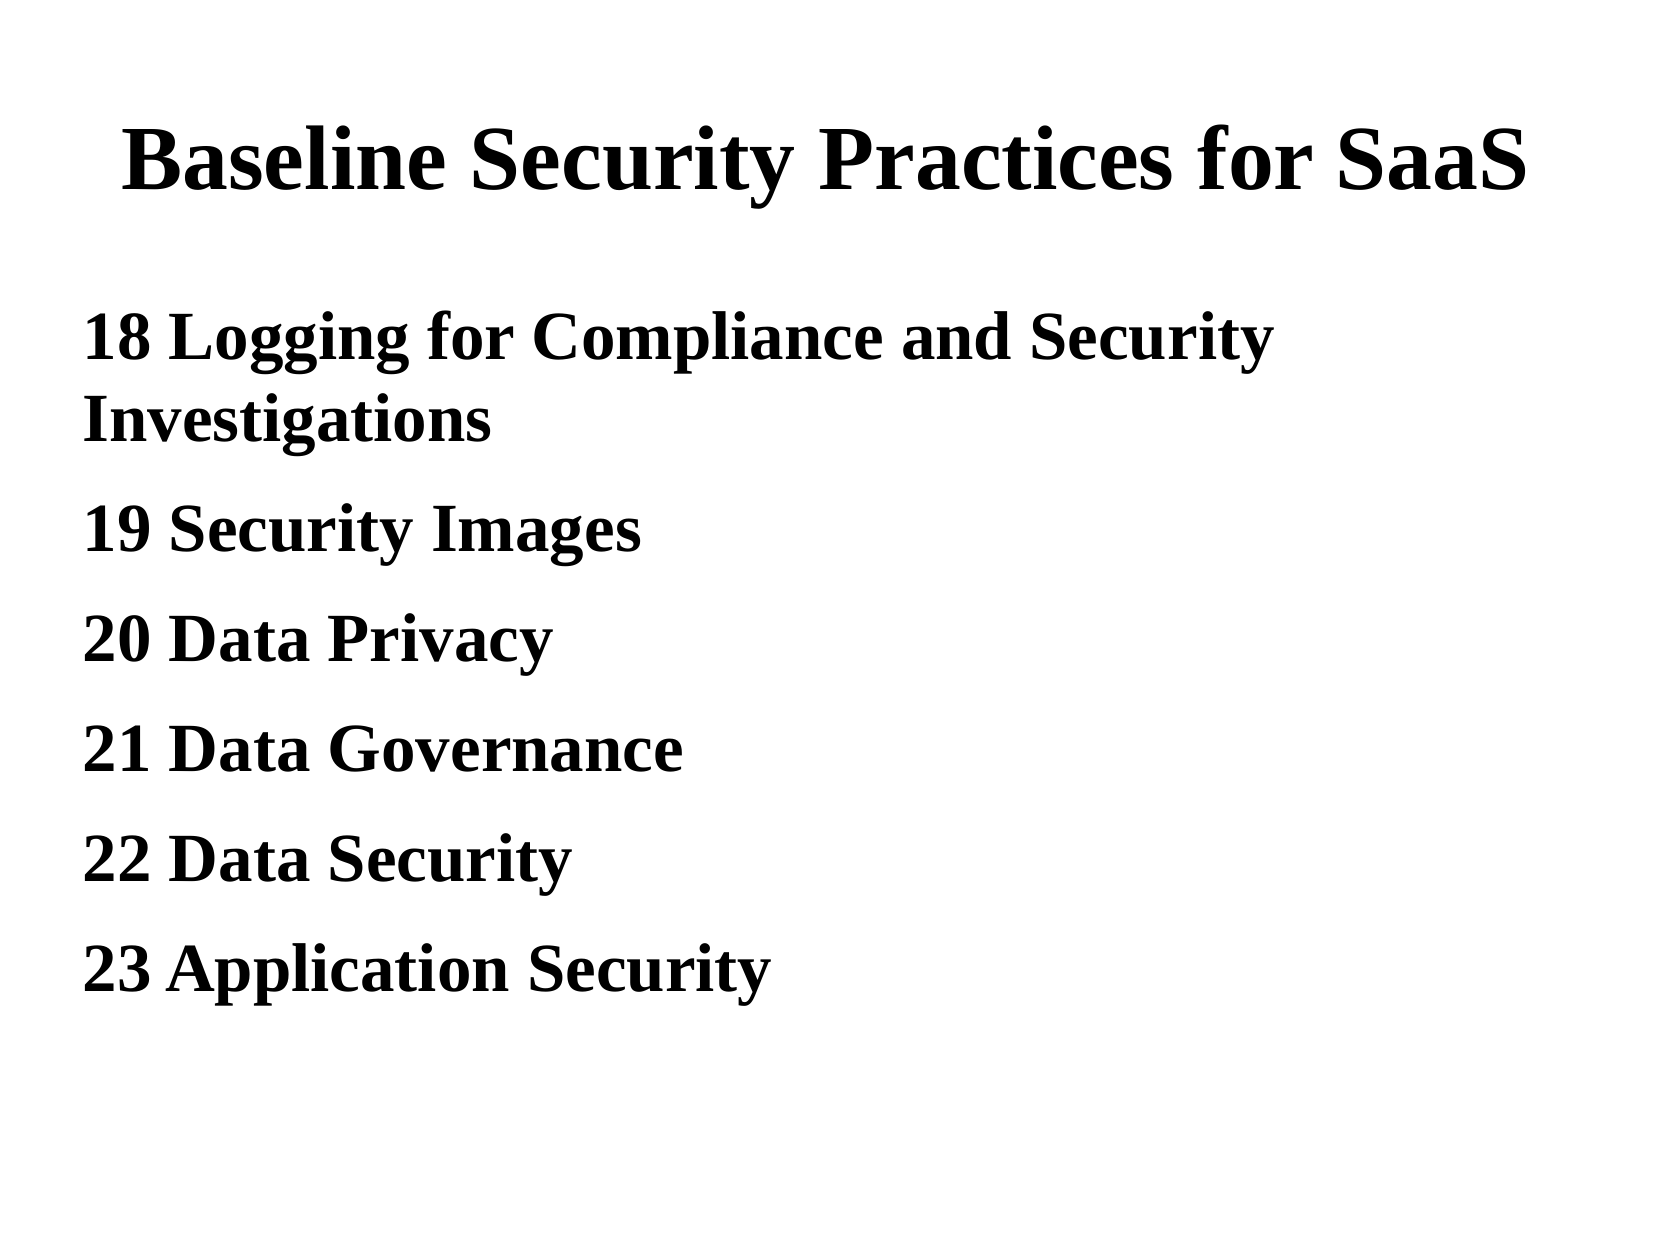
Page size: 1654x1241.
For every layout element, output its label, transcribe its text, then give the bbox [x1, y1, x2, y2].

list 18 Logging for Compliance and Security Investigations 19 Security Images 20 Data Privacy 21 Data Governance 22 Data Security 23 Application Security [82, 290, 1571, 1010]
title Baseline Security Practices for SaaS [82, 49, 1571, 257]
